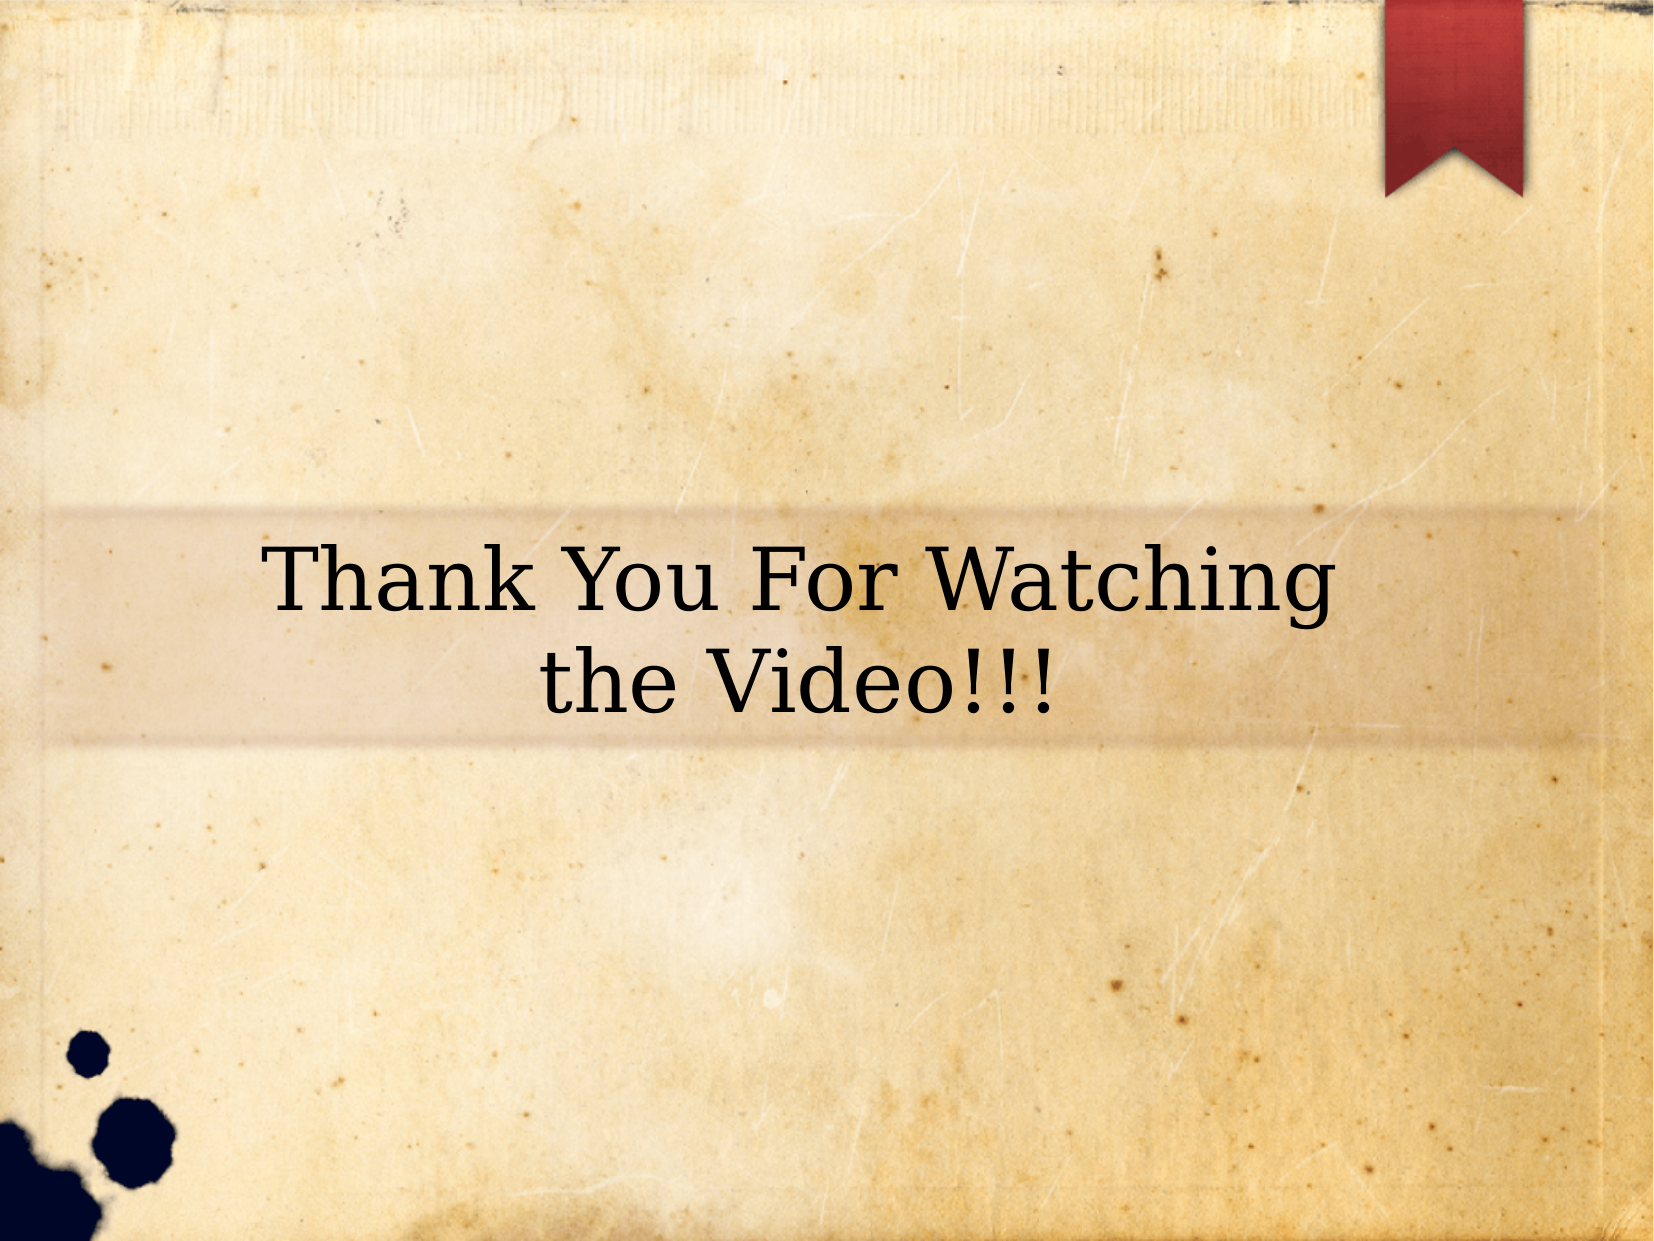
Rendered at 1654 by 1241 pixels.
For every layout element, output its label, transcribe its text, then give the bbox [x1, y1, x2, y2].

title Thank You For Watching the Video!!! [250, 527, 1350, 736]
picture [0, 0, 1654, 1241]
